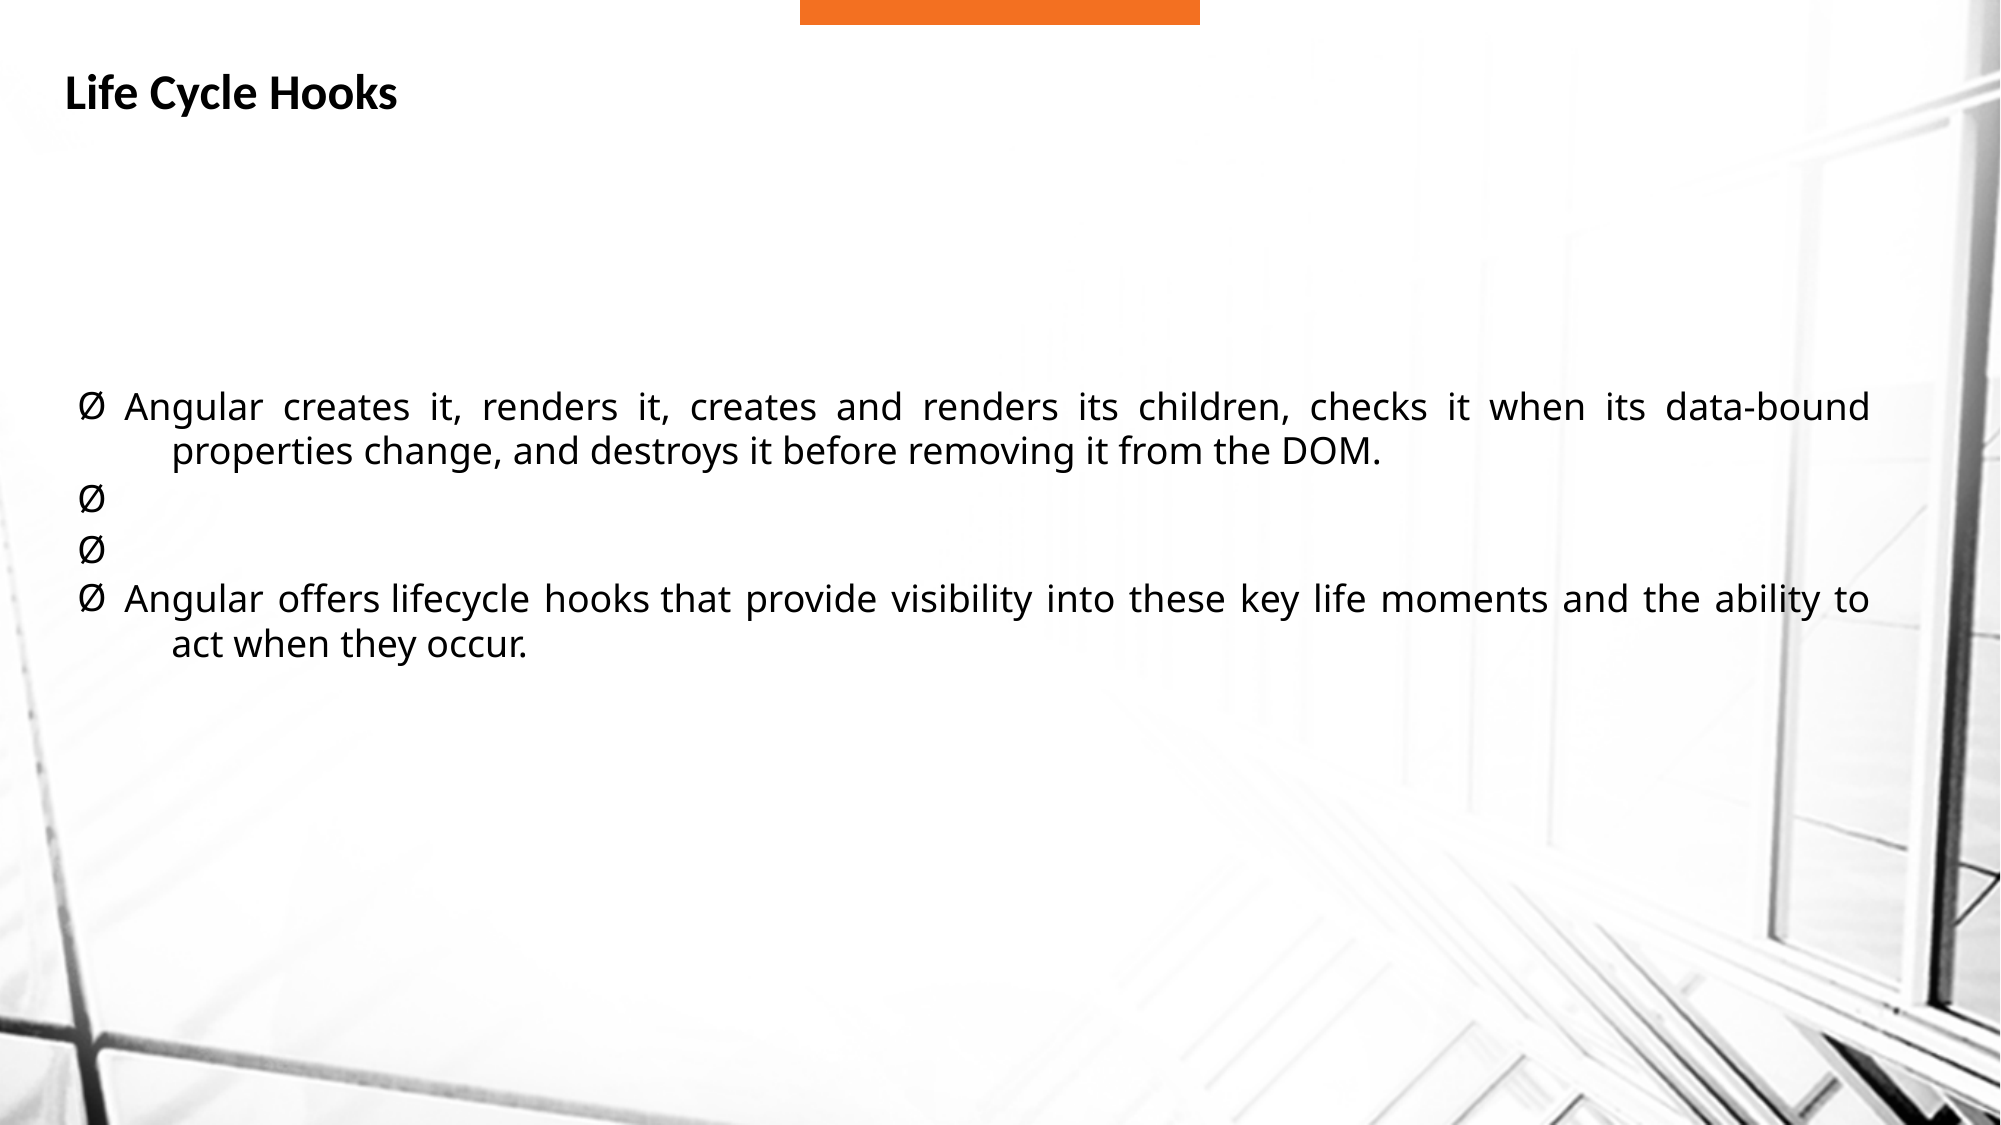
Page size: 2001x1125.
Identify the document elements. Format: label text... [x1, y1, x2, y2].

title Life Cycle Hooks [50, 63, 1951, 150]
text_box Angular creates it, renders it, creates and renders its children, checks it when its data-bound properties change, and destroys it before removing it from the DOM. Angular offers lifecycle hooks that provide visibility into these key life moments and the ability to act when they occur. [62, 375, 1887, 672]
